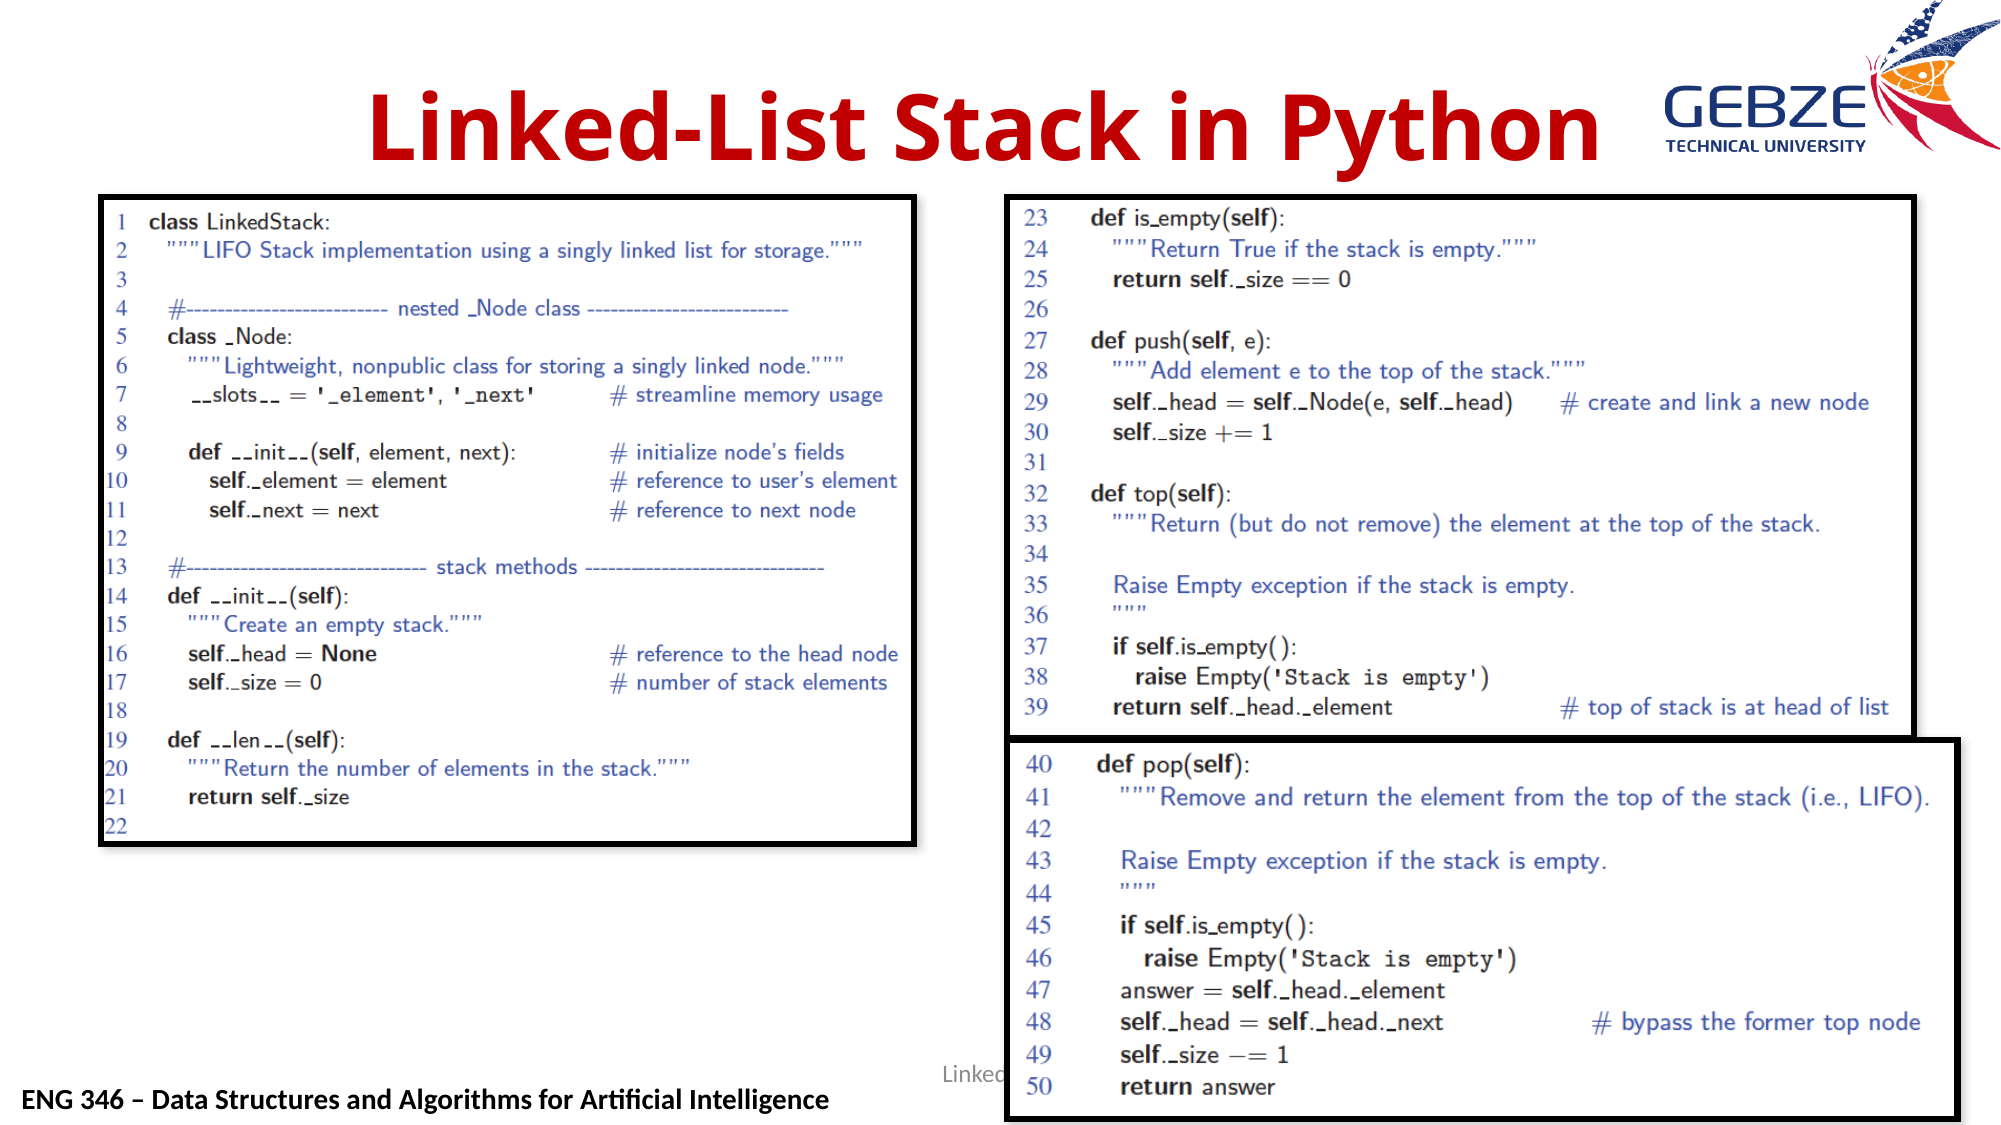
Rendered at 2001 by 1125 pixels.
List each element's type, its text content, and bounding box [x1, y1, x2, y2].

picture [1665, 0, 2001, 152]
footer Linked Lists [662, 1042, 1003, 1103]
picture [104, 200, 911, 841]
picture [1010, 200, 1911, 736]
title Linked-List Stack in Python [350, 62, 1625, 200]
picture [1010, 742, 1955, 1116]
